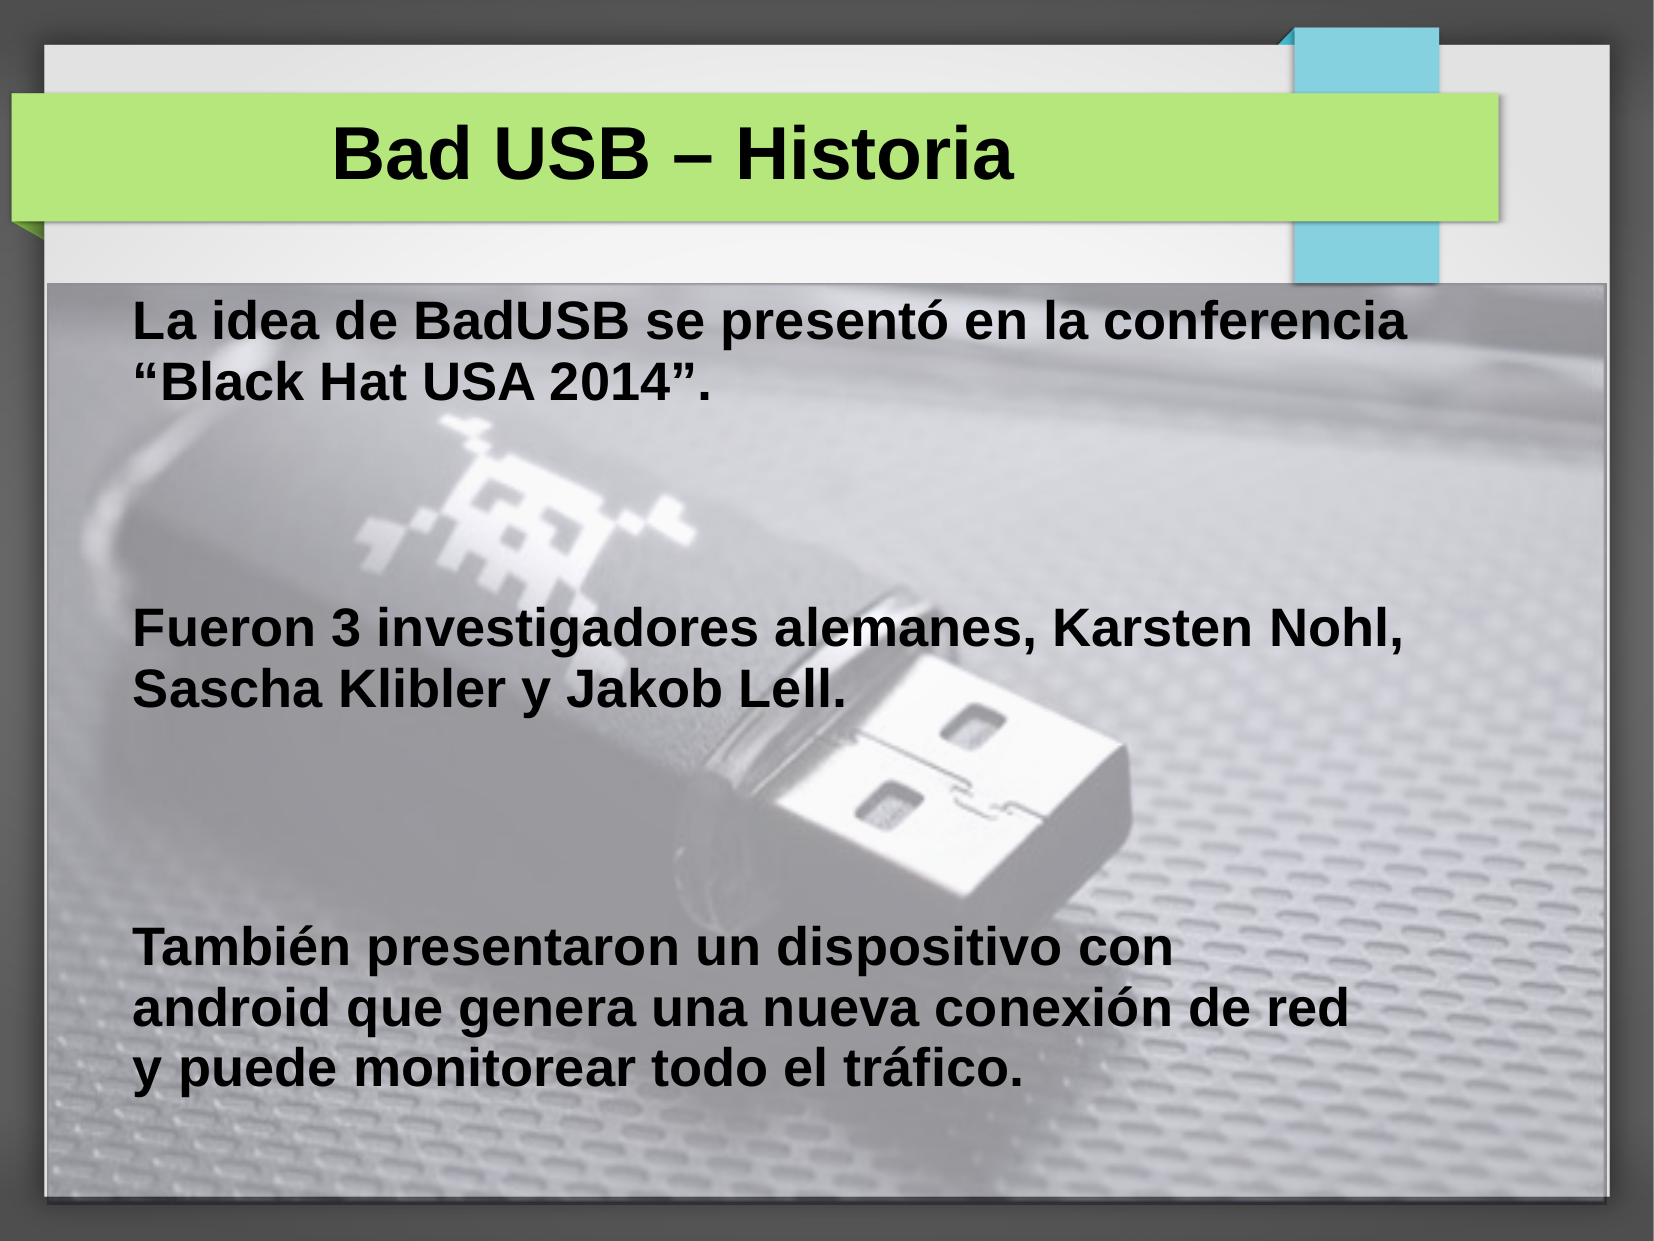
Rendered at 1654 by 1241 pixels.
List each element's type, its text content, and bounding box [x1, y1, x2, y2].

text_box Fueron 3 investigadores alemanes, Karsten Nohl, Sascha Klibler y Jakob Lell. [118, 590, 1430, 727]
picture [0, 0, 1654, 1241]
title Bad USB – Historia [82, 94, 1264, 213]
text_box También presentaron un dispositivo con android que genera una nueva conexión de red y puede monitorear todo el tráfico. [118, 909, 1382, 1106]
text_box La idea de BadUSB se presentó en la conferencia “Black Hat USA 2014”. [118, 283, 1453, 420]
